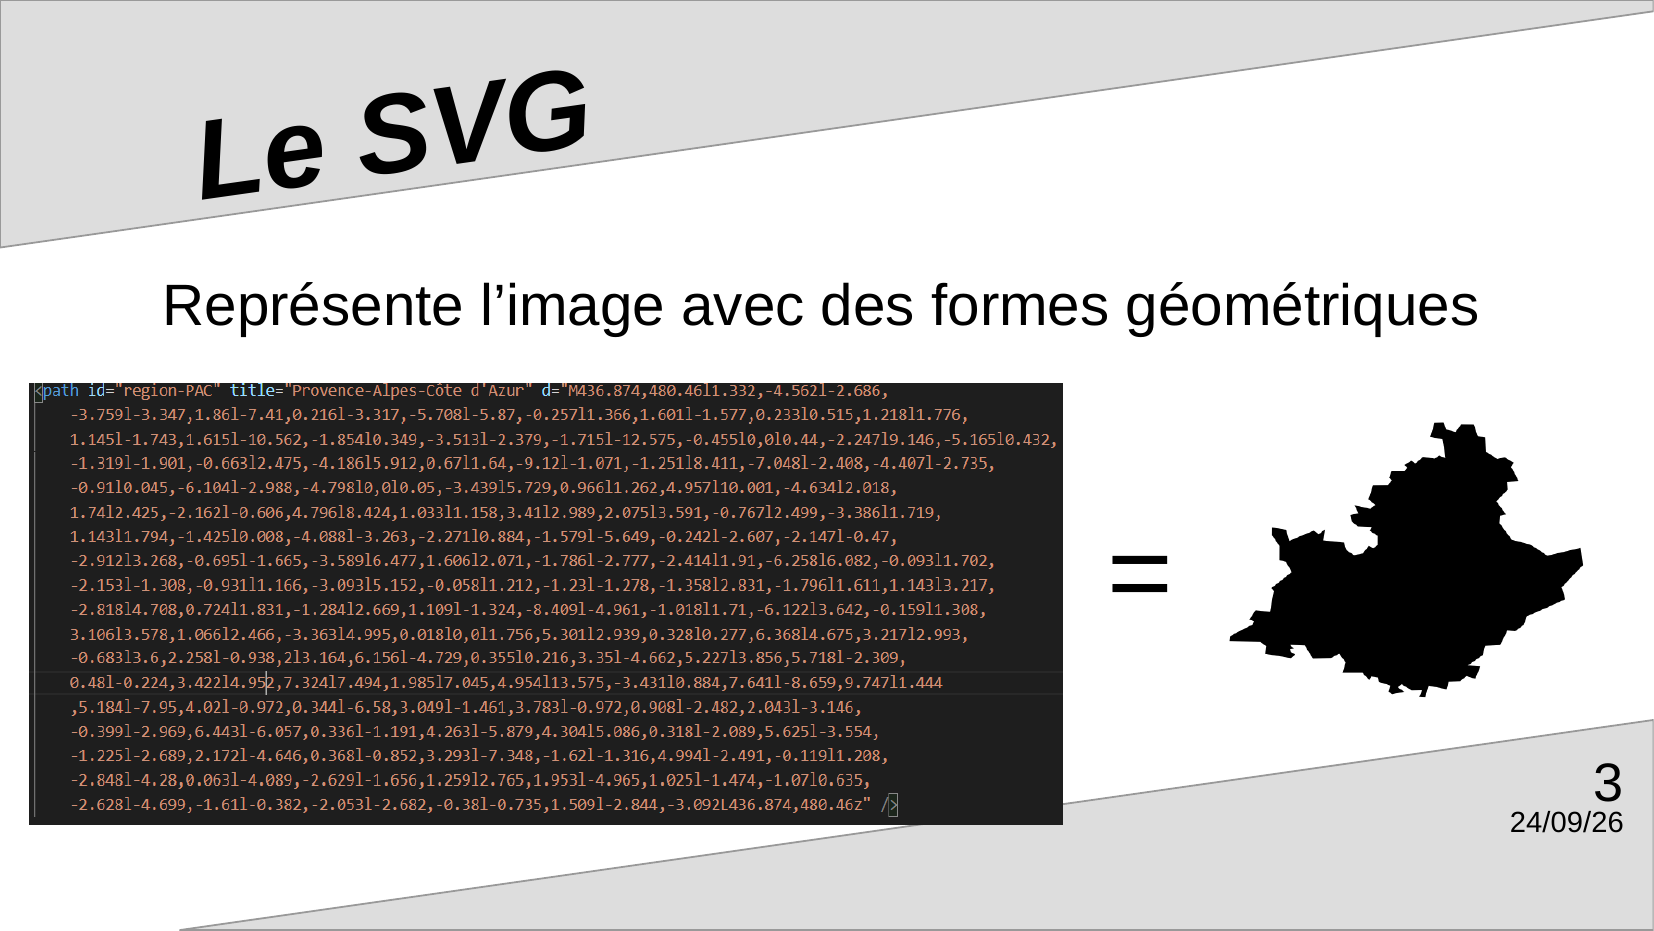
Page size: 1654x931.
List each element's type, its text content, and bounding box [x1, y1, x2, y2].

text_box Représente l’image avec des formes géométriques [147, 265, 1506, 411]
picture [1210, 413, 1595, 709]
picture [29, 383, 1063, 825]
title Le SVG [184, 16, 705, 237]
text_box = [1092, 501, 1188, 643]
